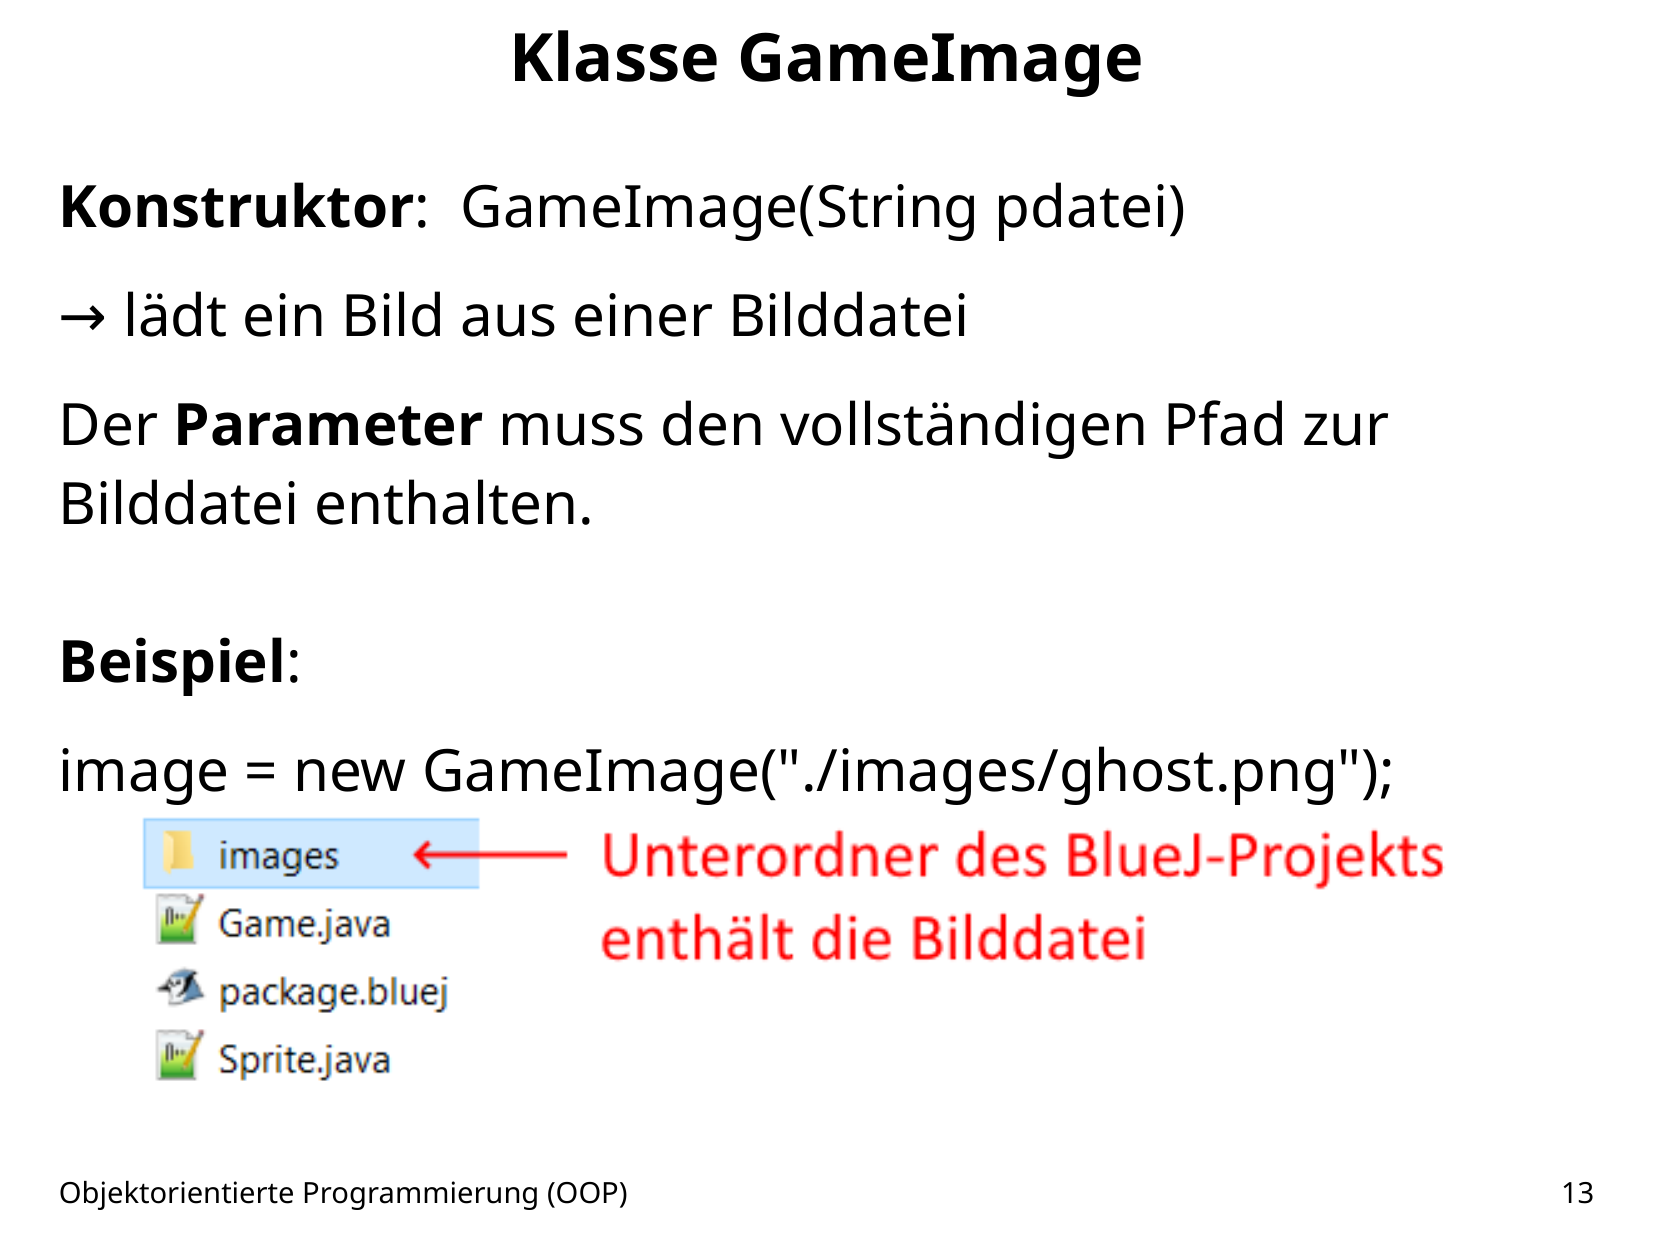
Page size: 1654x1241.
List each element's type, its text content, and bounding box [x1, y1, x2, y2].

title Klasse GameImage [0, 5, 1654, 107]
picture [139, 814, 1453, 1091]
list Konstruktor: GameImage(String pdatei) → lädt ein Bild aus einer Bilddatei Der Parameter muss den vollständigen Pfad zur Bilddatei enthalten. Beispiel: image = new GameImage("./images/ghost.png"); [59, 165, 1630, 1146]
